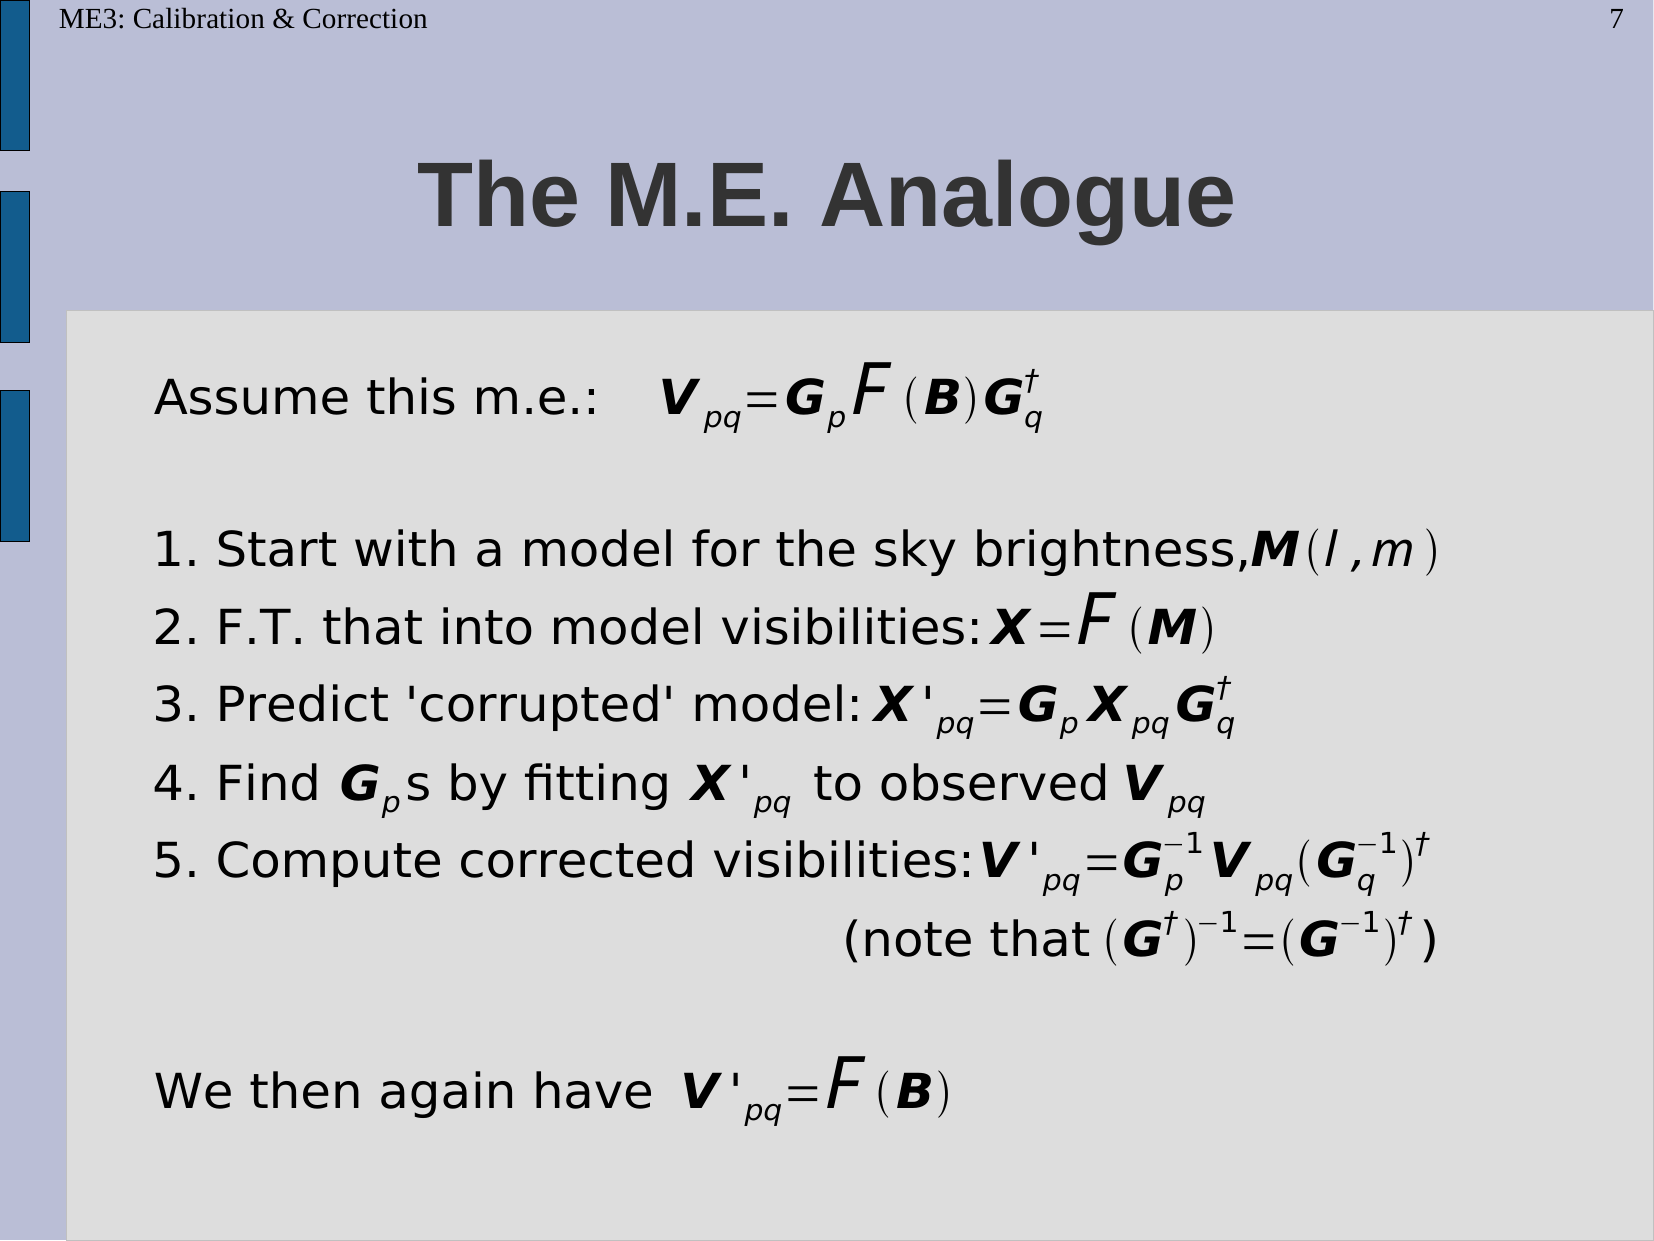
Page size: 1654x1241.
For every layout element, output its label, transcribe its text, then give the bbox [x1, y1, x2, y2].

title The M.E. Analogue [121, 98, 1534, 291]
chart [146, 354, 1446, 1201]
